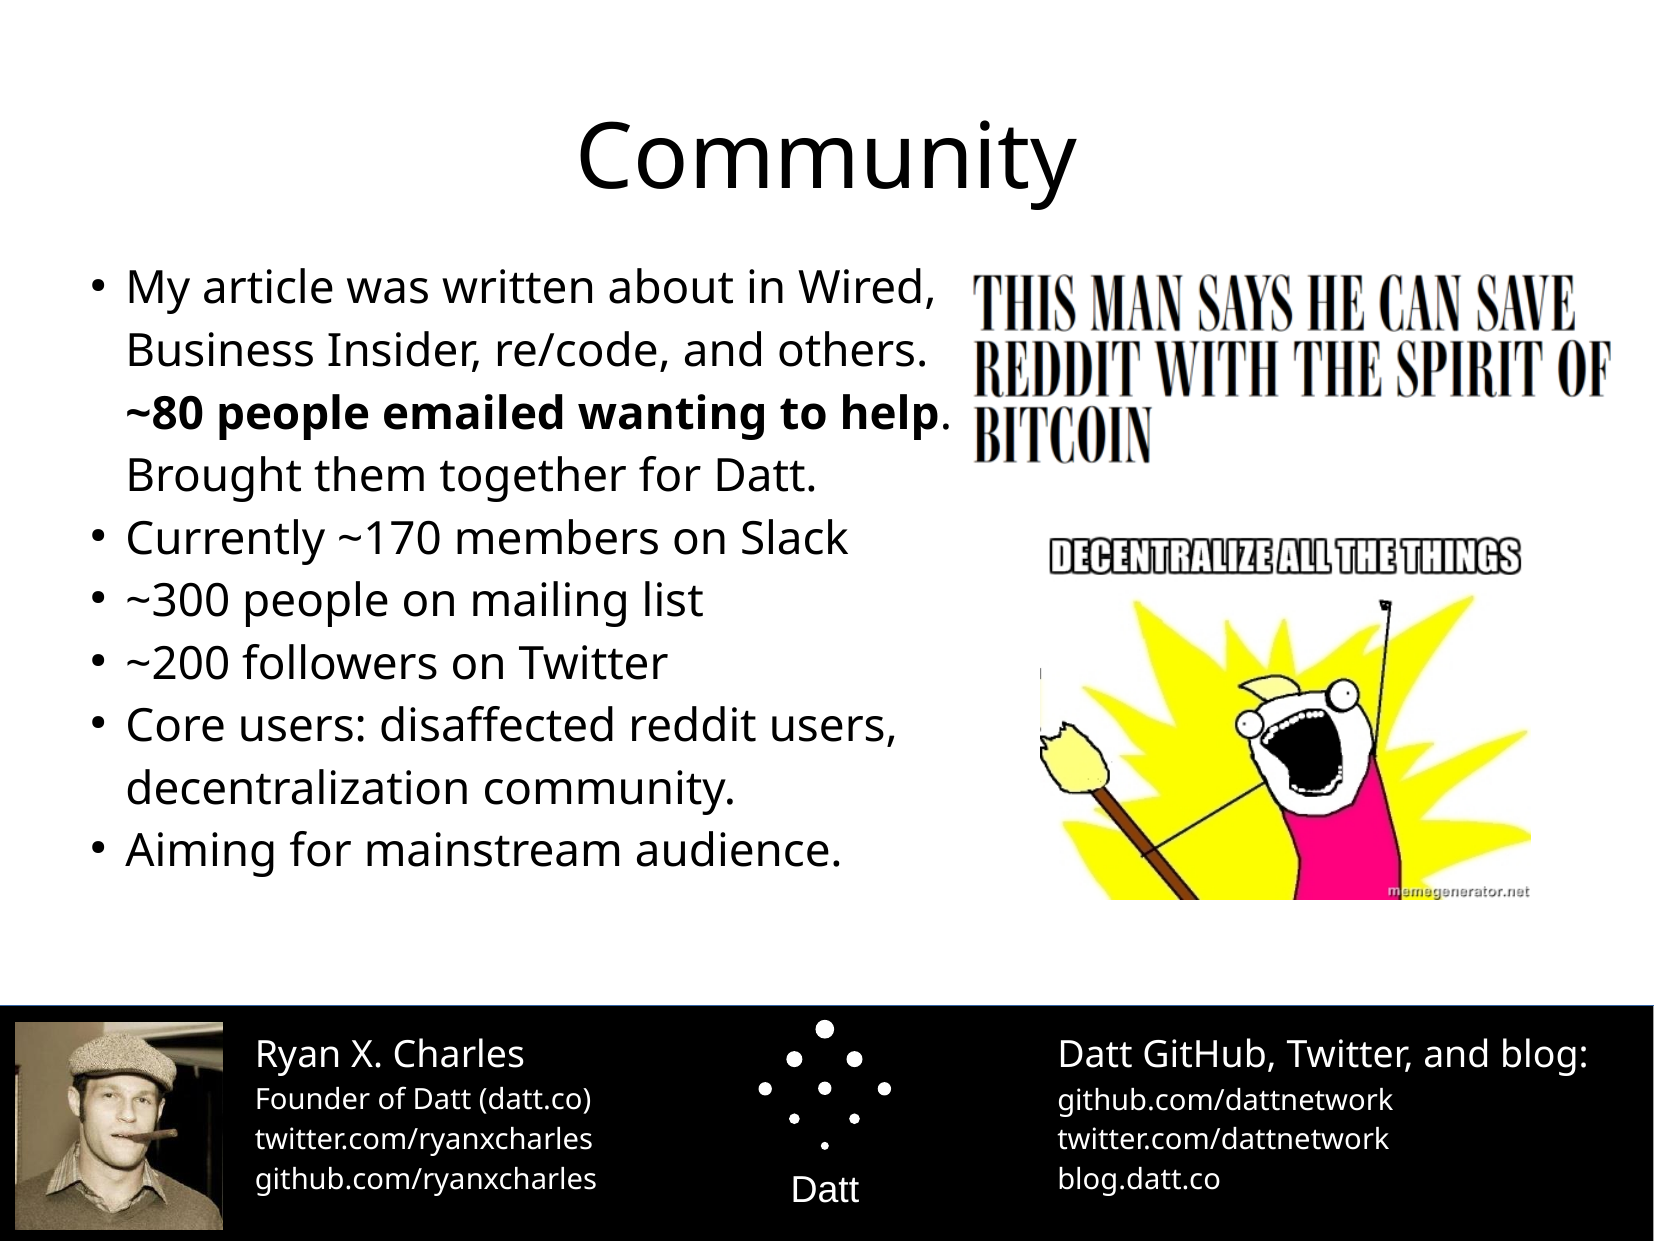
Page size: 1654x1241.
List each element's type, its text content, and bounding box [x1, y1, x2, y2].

text_box [0, 1005, 1654, 1241]
title Community [82, 49, 1571, 257]
picture [958, 254, 1636, 496]
picture [15, 1022, 223, 1231]
subtitle My article was written about in Wired, Business Insider, re/code, and others. ~80 people emailed wanting to help. Brought them together for Datt. Currently ~170 members on Slack ~300 people on mailing list ~200 followers on Twitter Core users: disaffected reddit users, decentralization community. Aiming for mainstream audience. [90, 257, 961, 991]
text_box Ryan X. Charles Founder of Datt (datt.co) twitter.com/ryanxcharles github.com/ryanxcharles [240, 1020, 976, 1241]
text_box Datt [735, 1161, 916, 1241]
picture [1040, 532, 1531, 901]
text_box Datt GitHub, Twitter, and blog: github.com/dattnetwork twitter.com/dattnetwork blog.datt.co [1042, 1020, 1654, 1241]
picture [757, 1017, 893, 1153]
